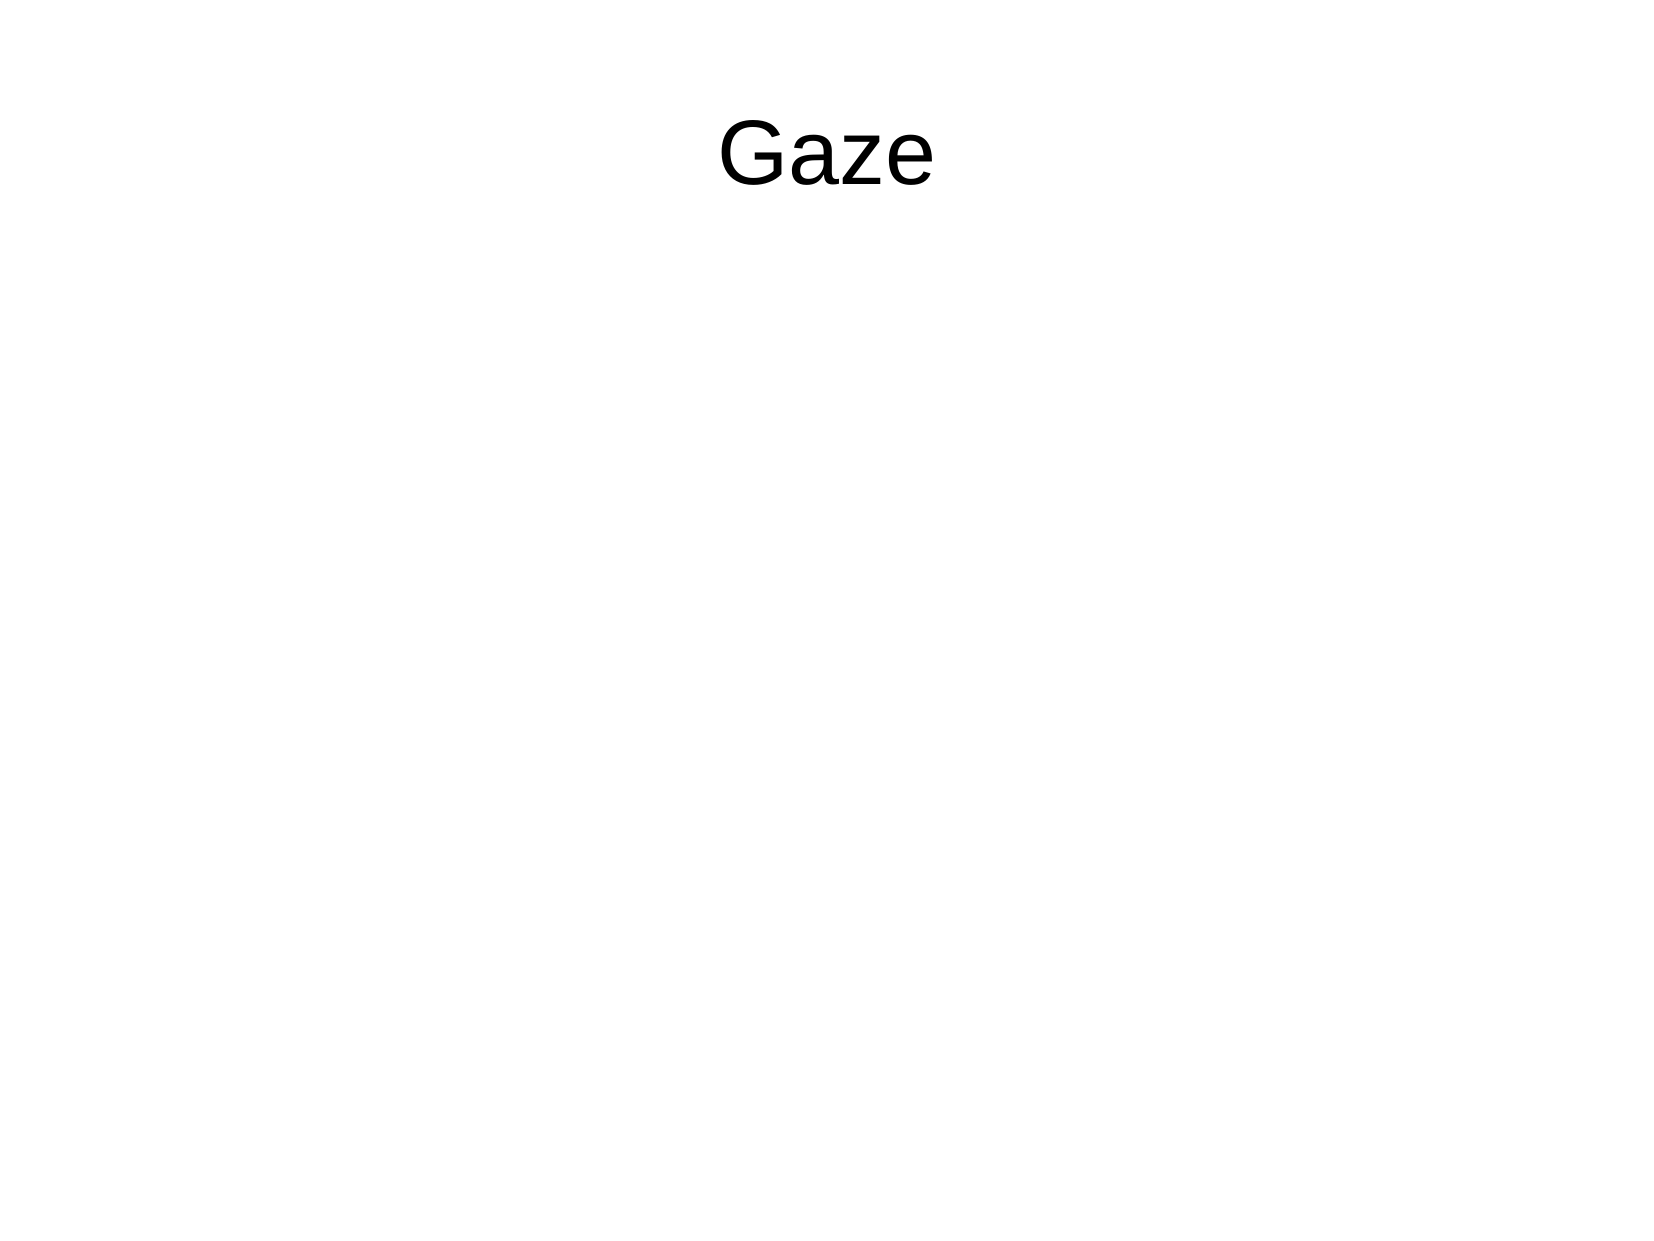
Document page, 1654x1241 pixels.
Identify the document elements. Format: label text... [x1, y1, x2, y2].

title Gaze [82, 49, 1571, 257]
